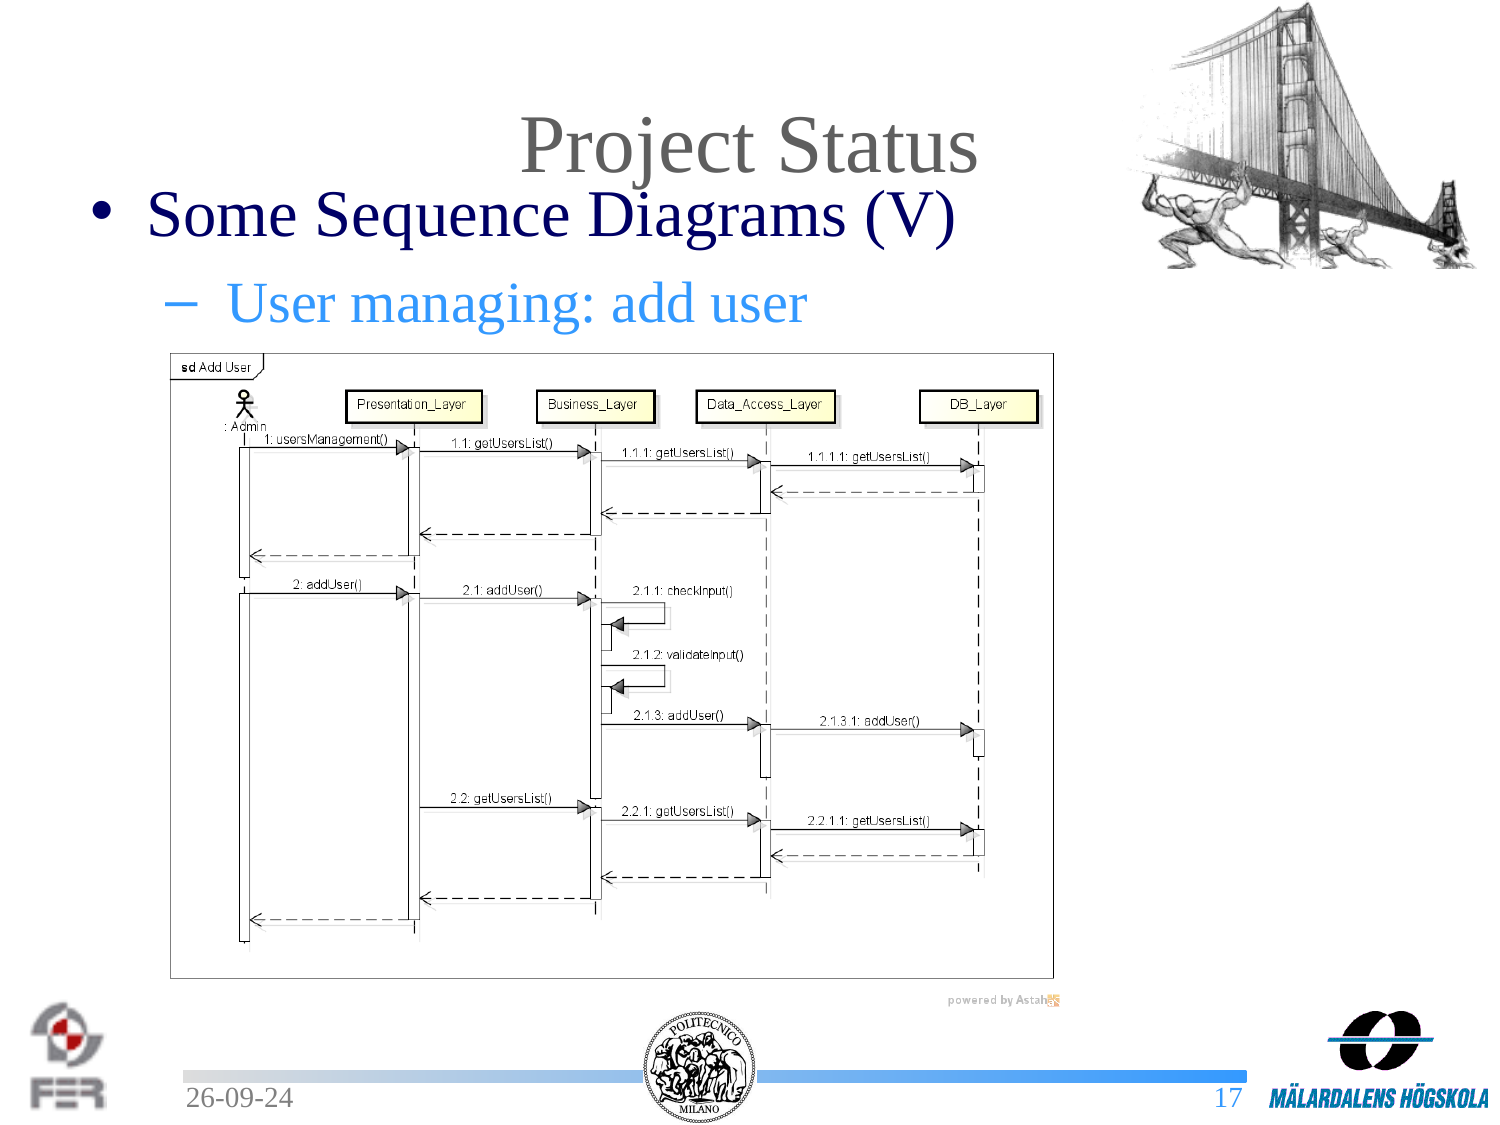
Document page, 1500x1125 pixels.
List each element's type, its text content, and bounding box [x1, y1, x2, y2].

picture [1269, 1011, 1488, 1108]
picture [1435, 1096, 1441, 1104]
text_box 13-11-06 [171, 1070, 396, 1114]
picture [159, 342, 1063, 1010]
title Project Status [75, 45, 1122, 162]
picture [1454, 1091, 1459, 1108]
picture [1368, 1093, 1374, 1104]
picture [643, 1011, 757, 1123]
text_box <numero> [1186, 1070, 1258, 1114]
picture [1122, 0, 1477, 269]
list Some Sequence Diagrams (V) User managing: add user [75, 162, 1426, 905]
picture [29, 987, 107, 1125]
